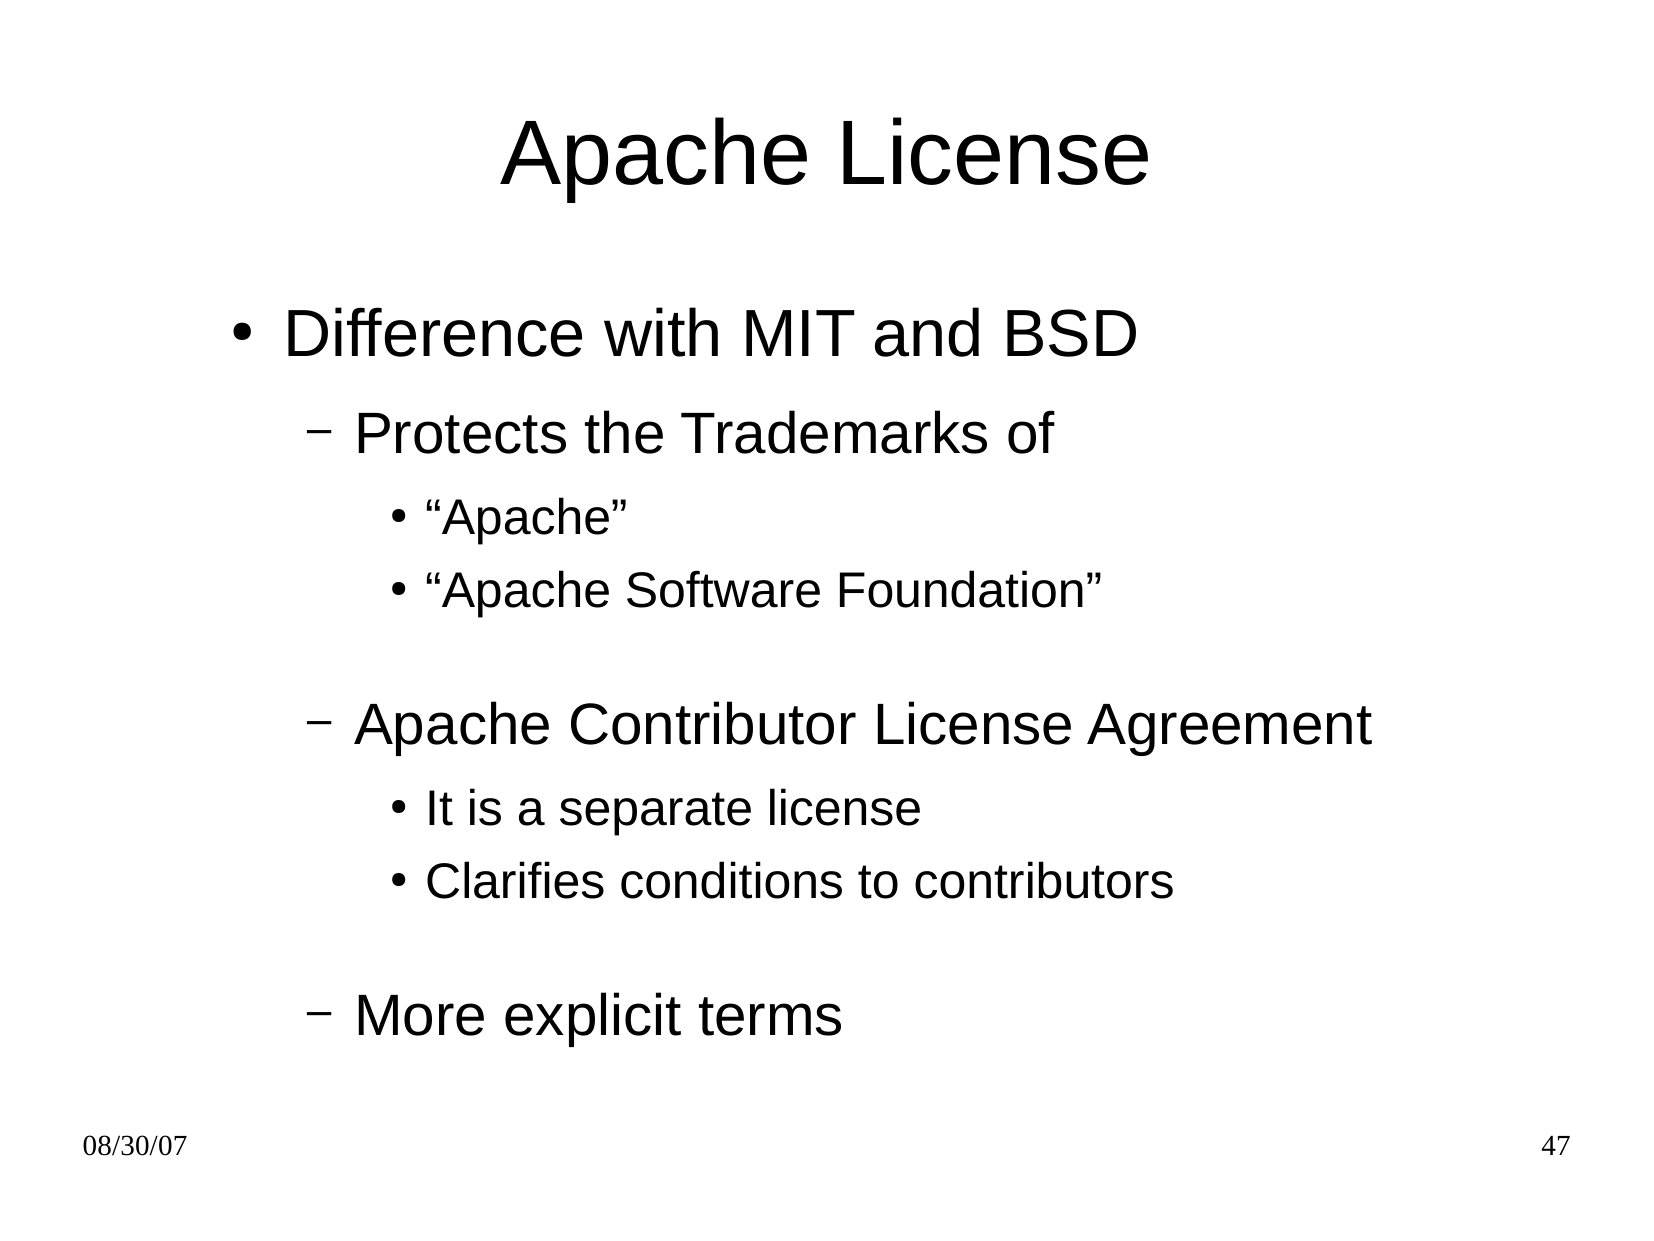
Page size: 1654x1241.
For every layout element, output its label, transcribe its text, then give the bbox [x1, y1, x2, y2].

title Apache License [82, 49, 1571, 257]
list Difference with MIT and BSD Protects the Trademarks of “Apache” “Apache Software Foundation” Apache Contributor License Agreement It is a separate license Clarifies conditions to contributors More explicit terms [212, 296, 1480, 1049]
